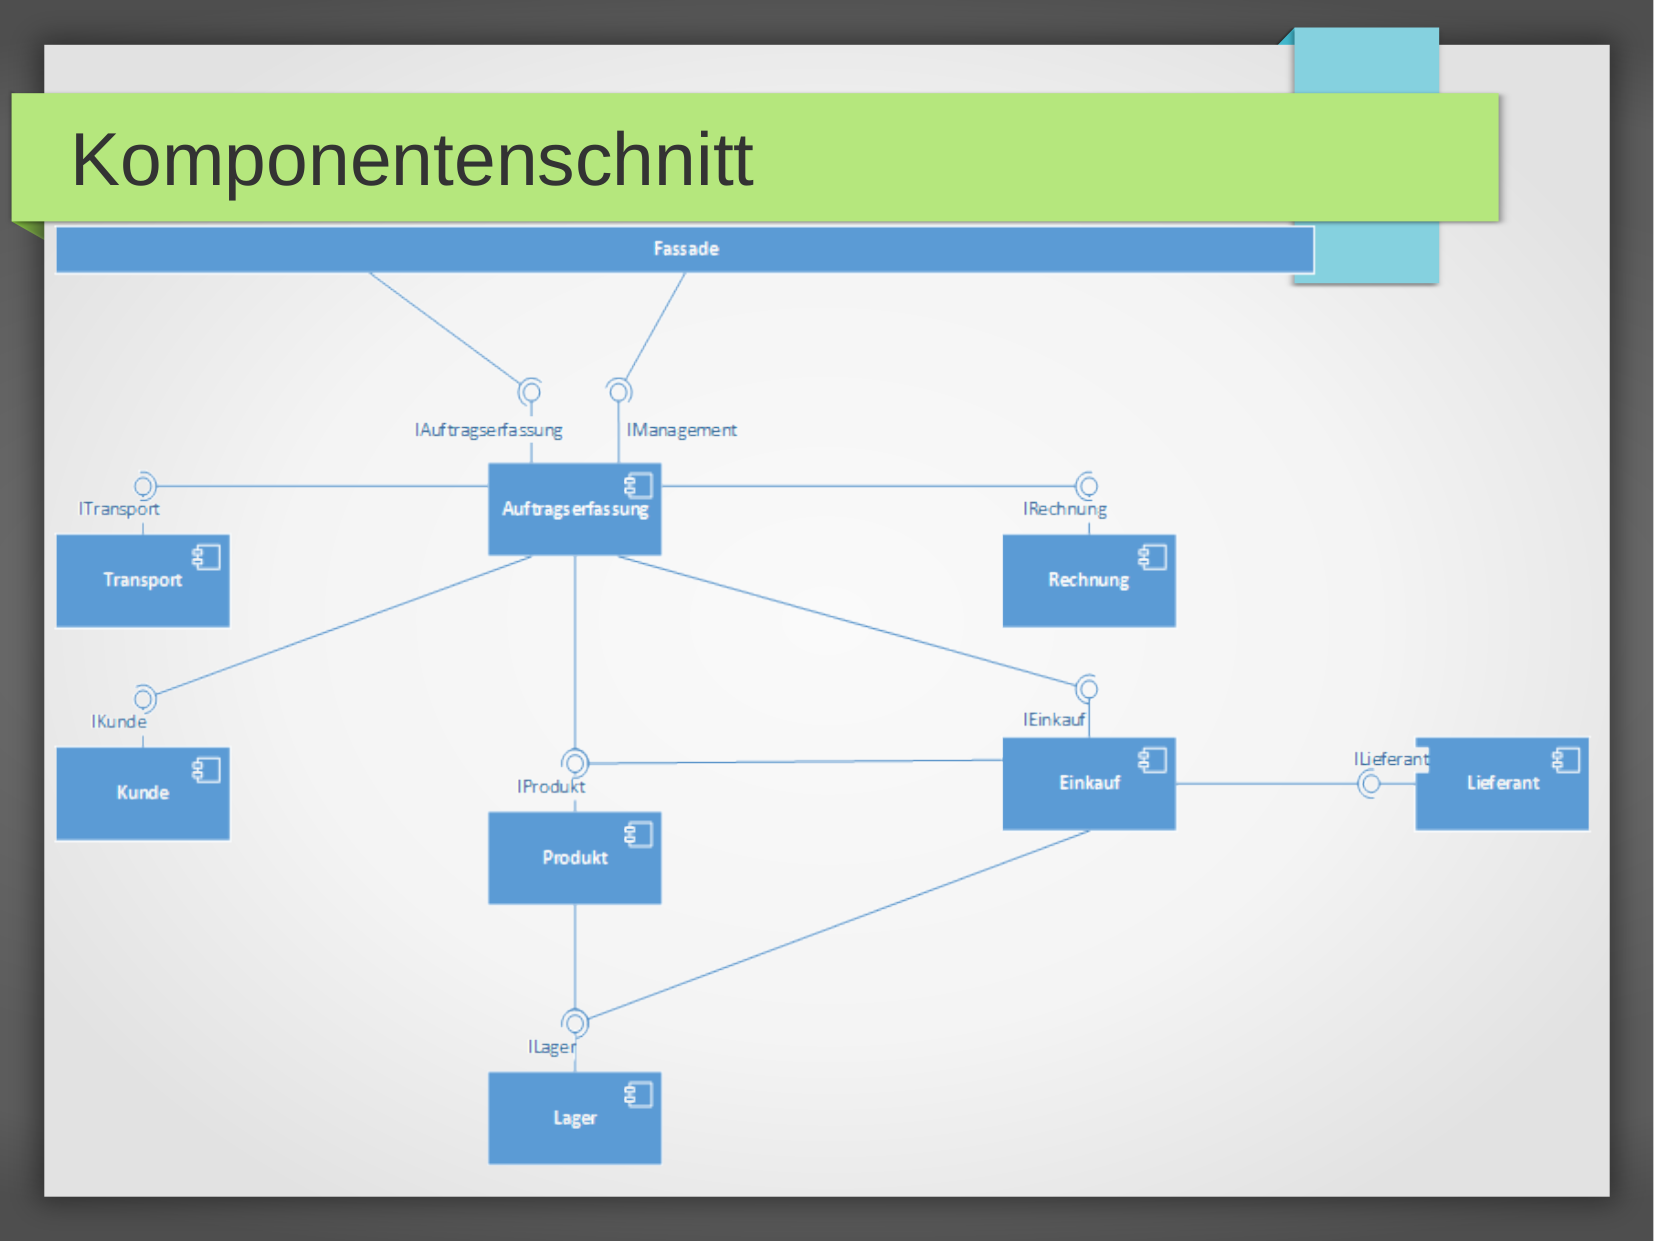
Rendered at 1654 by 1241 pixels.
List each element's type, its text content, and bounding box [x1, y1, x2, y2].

picture [0, 0, 1654, 1241]
title Komponentenschnitt [70, 106, 1229, 213]
